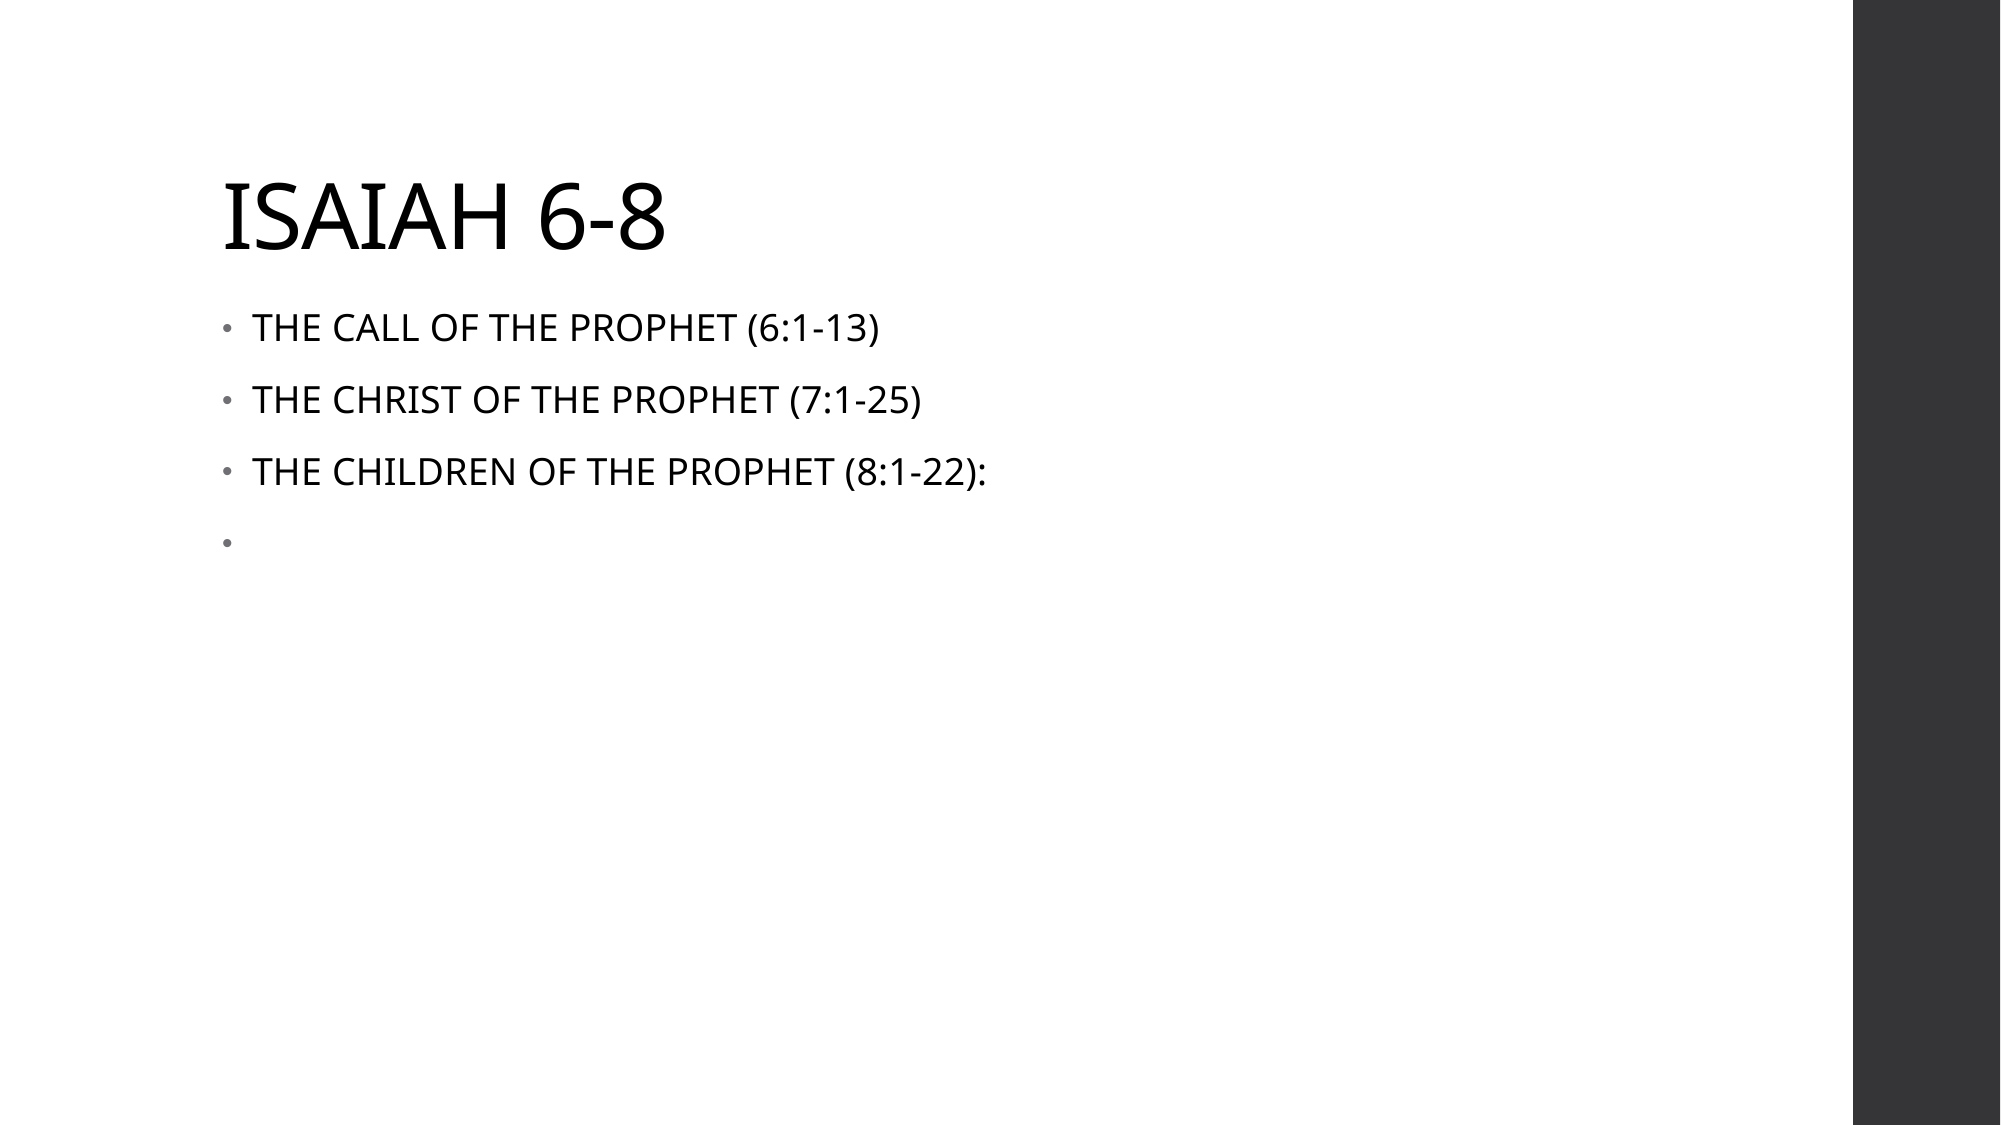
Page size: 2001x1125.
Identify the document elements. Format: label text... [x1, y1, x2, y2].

title ISAIAH 6-8 [206, 60, 1797, 278]
list THE CALL OF THE PROPHET (6:1-13) THE CHRIST OF THE PROPHET (7:1-25) THE CHILDREN OF THE PROPHET (8:1-22): [206, 299, 1617, 1014]
